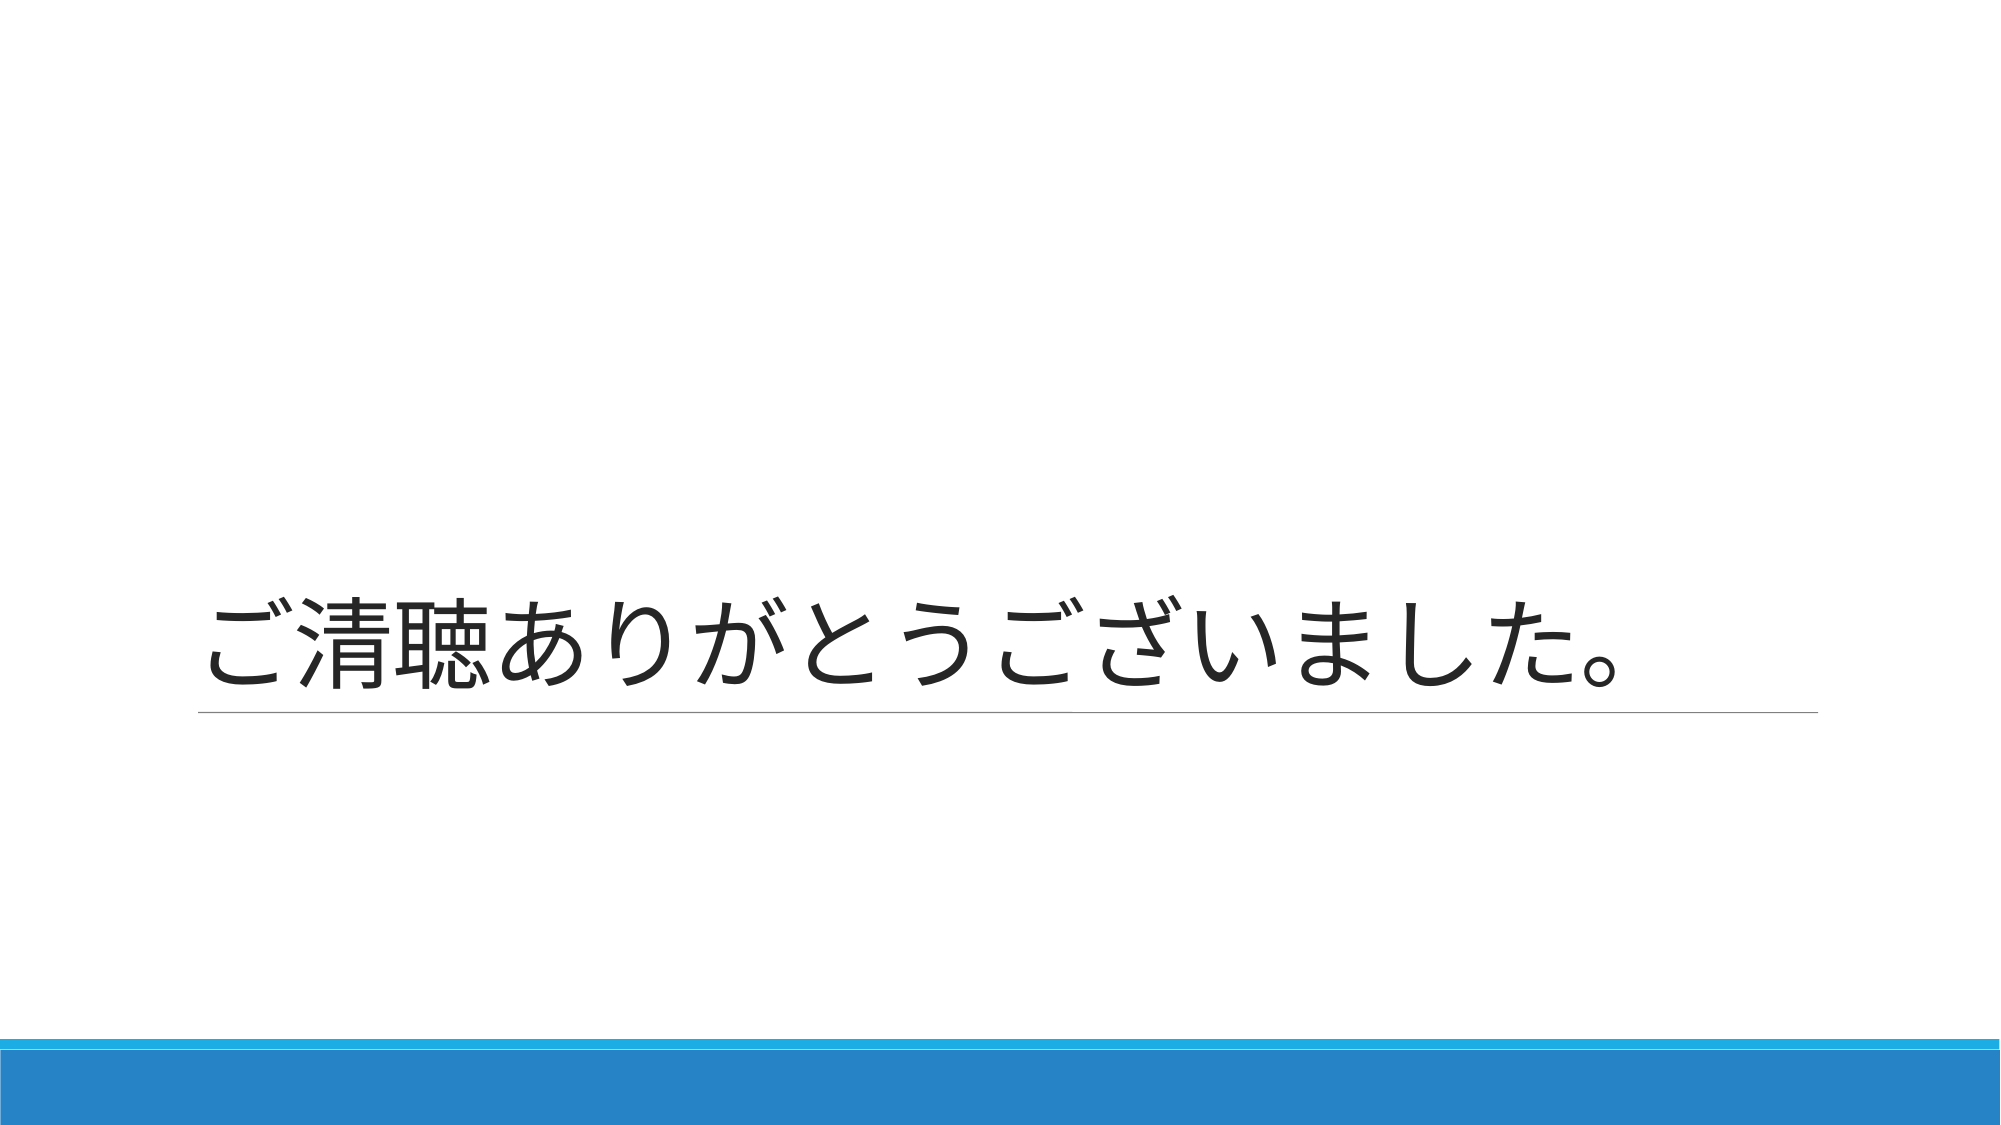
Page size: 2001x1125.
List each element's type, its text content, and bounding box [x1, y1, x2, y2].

title ご清聴ありがとうございました。 [180, 124, 1830, 710]
